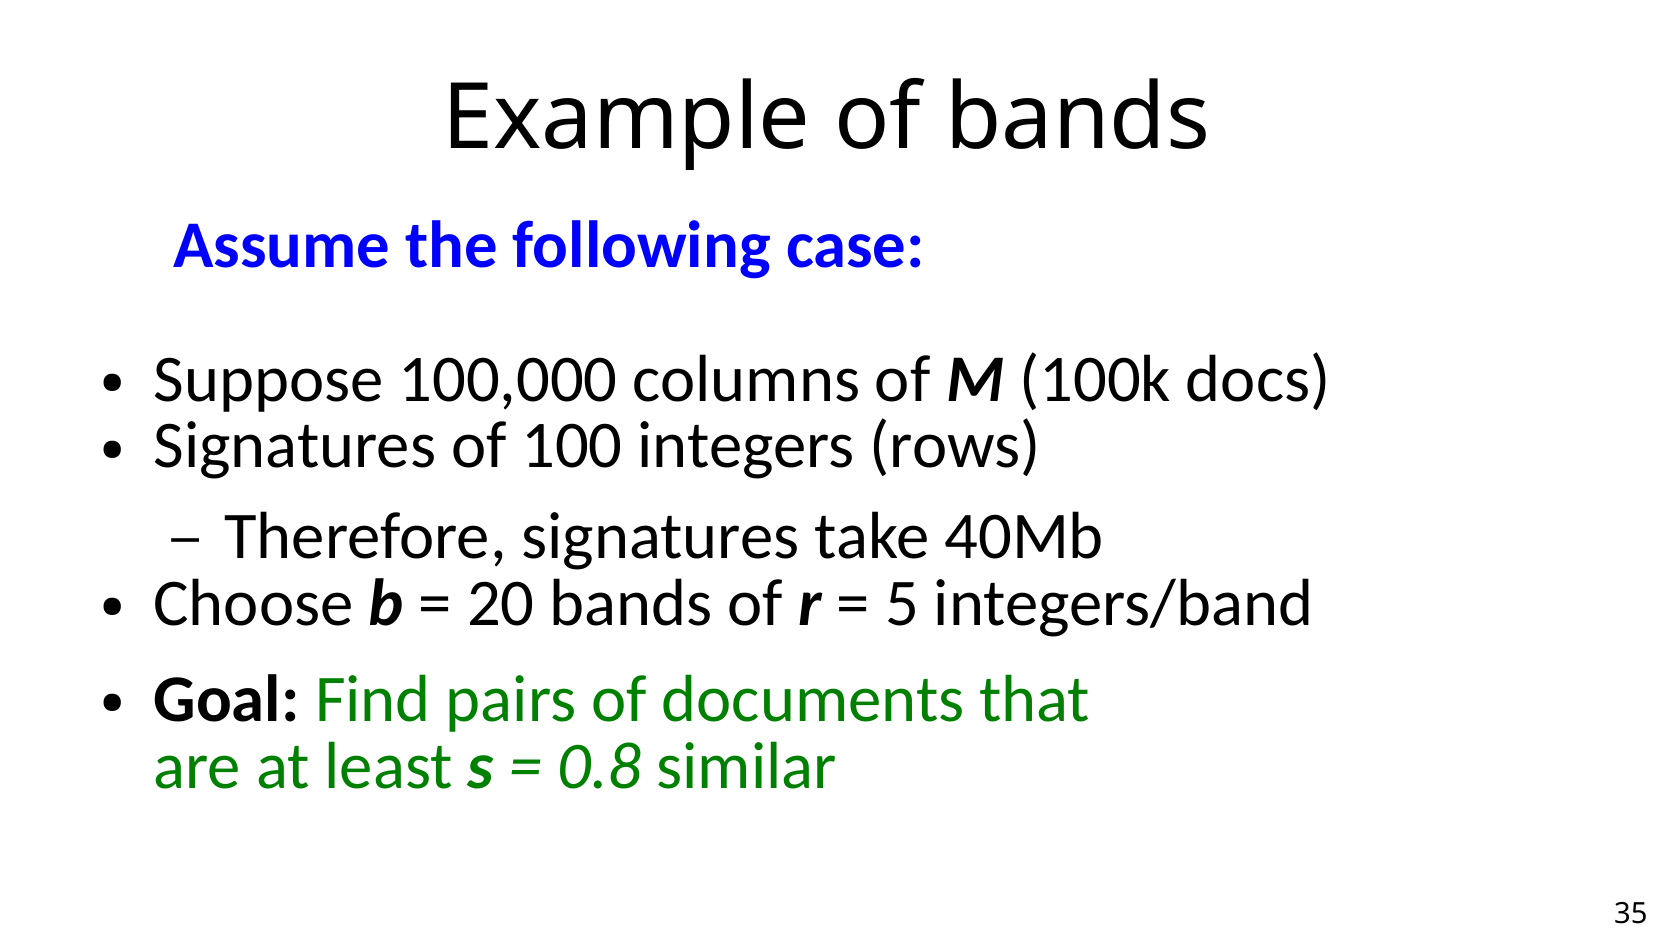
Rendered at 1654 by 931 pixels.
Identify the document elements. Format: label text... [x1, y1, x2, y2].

title Example of bands [82, 1, 1571, 217]
list Assume the following case: Suppose 100,000 columns of M (100k docs) Signatures of 100 integers (rows) Therefore, signatures take 40Mb Choose b = 20 bands of r = 5 integers/band Goal: Find pairs of documents that are at least s = 0.8 similar [82, 217, 1571, 854]
